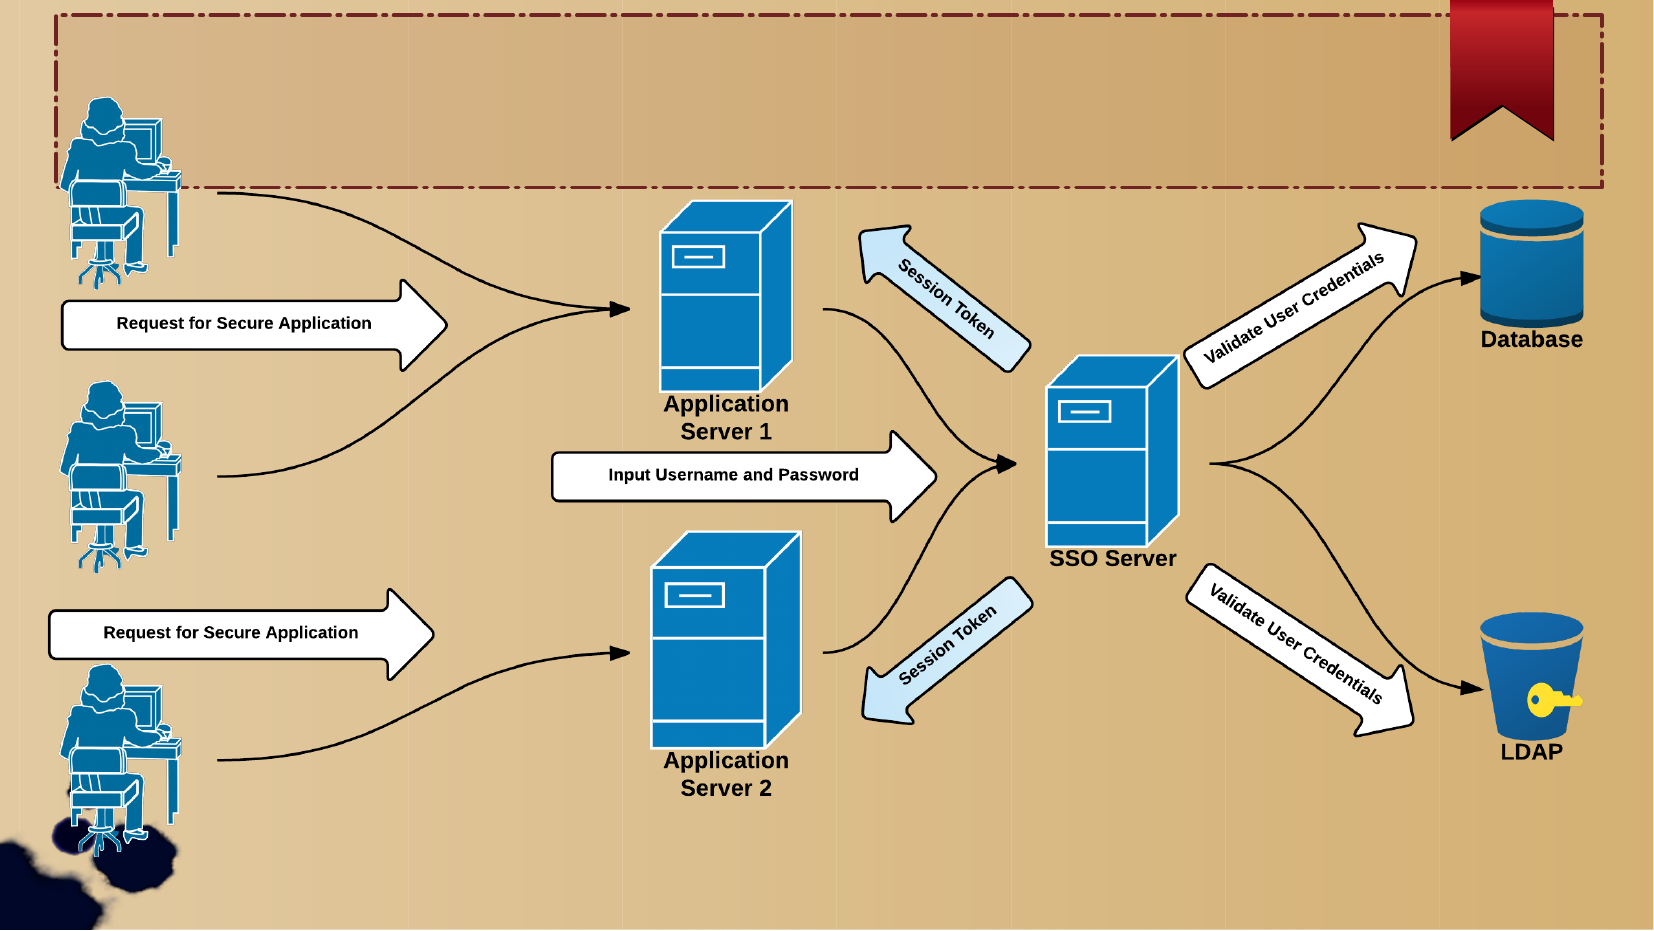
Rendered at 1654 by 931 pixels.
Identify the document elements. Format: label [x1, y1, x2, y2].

picture [30, 82, 1619, 875]
